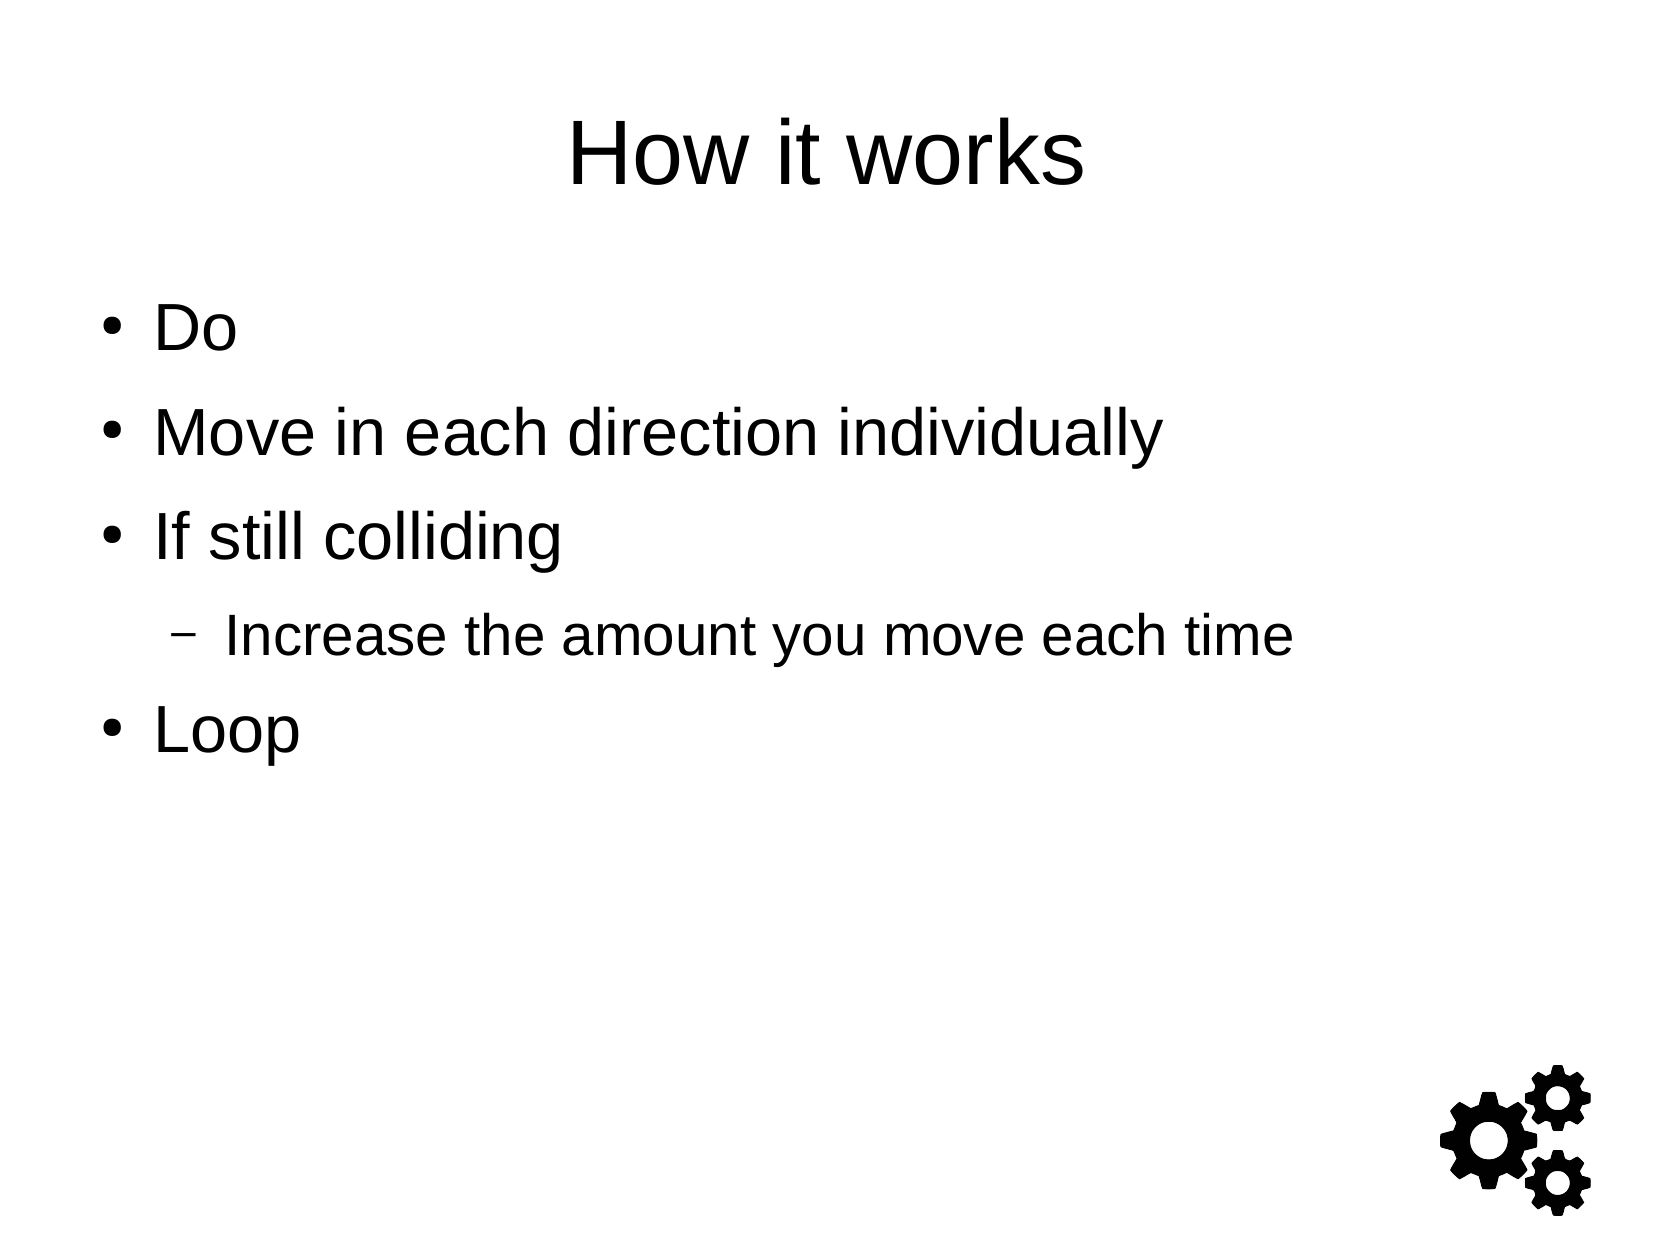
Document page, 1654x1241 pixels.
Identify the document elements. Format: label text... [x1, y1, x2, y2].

list Do Move in each direction individually If still colliding Increase the amount you move each time Loop [82, 290, 1571, 1010]
title How it works [82, 49, 1571, 257]
picture [1440, 1065, 1591, 1216]
